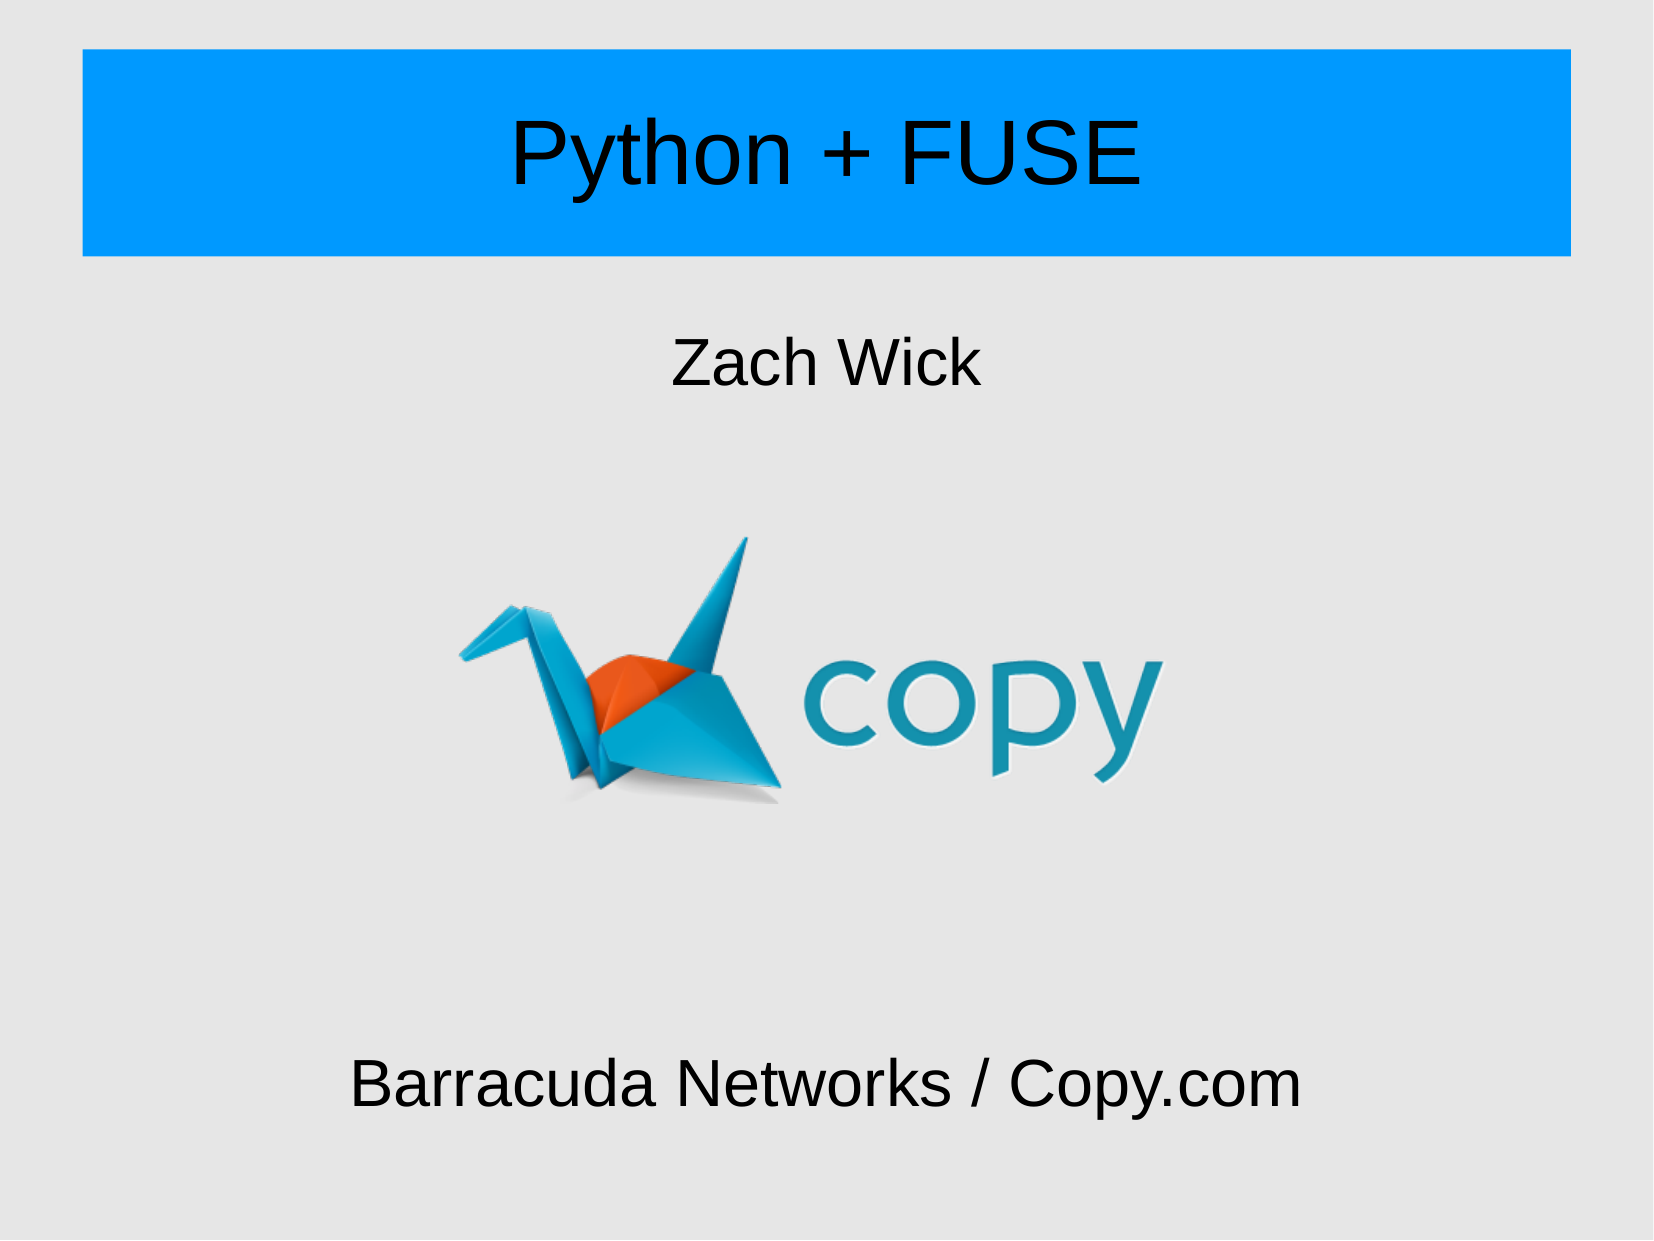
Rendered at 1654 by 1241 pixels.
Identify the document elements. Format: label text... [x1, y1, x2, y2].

picture [458, 536, 1167, 804]
title Python + FUSE [82, 49, 1571, 257]
subtitle Zach Wick [82, 290, 1571, 436]
text_box Barracuda Networks / Copy.com [82, 1010, 1571, 1156]
